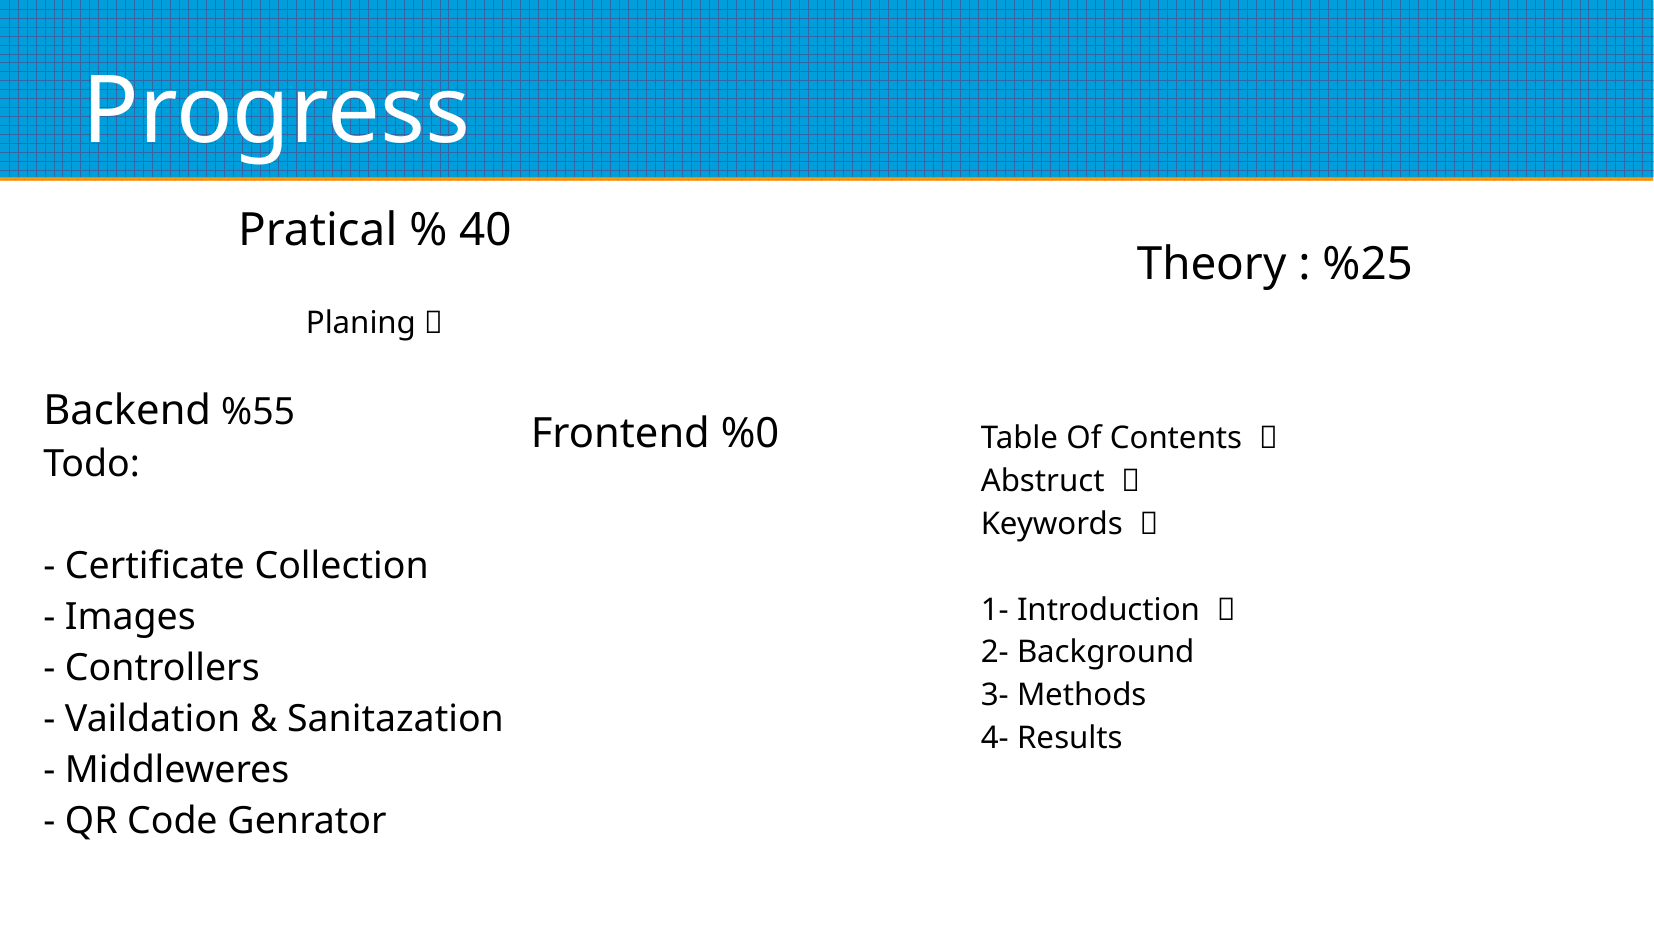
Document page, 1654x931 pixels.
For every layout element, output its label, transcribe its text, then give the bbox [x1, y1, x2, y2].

text_box Frontend %0 [525, 377, 788, 484]
text_box Backend %55 Todo: - Certificate Collection - Images - Controllers - Vaildation & Sanitazation - Middleweres - QR Code Genrator [37, 373, 676, 902]
text_box Theory : %25 [1125, 225, 1426, 300]
text_box Planing ✅ [300, 265, 526, 378]
title Progress [82, 14, 1571, 171]
text_box Table Of Contents ✅ Abstruct ✅ Keywords ✅ 1- Introduction ✅ 2- Background 3- Methods 4- Results [975, 337, 1576, 836]
text_box Pratical % 40 [225, 190, 526, 266]
